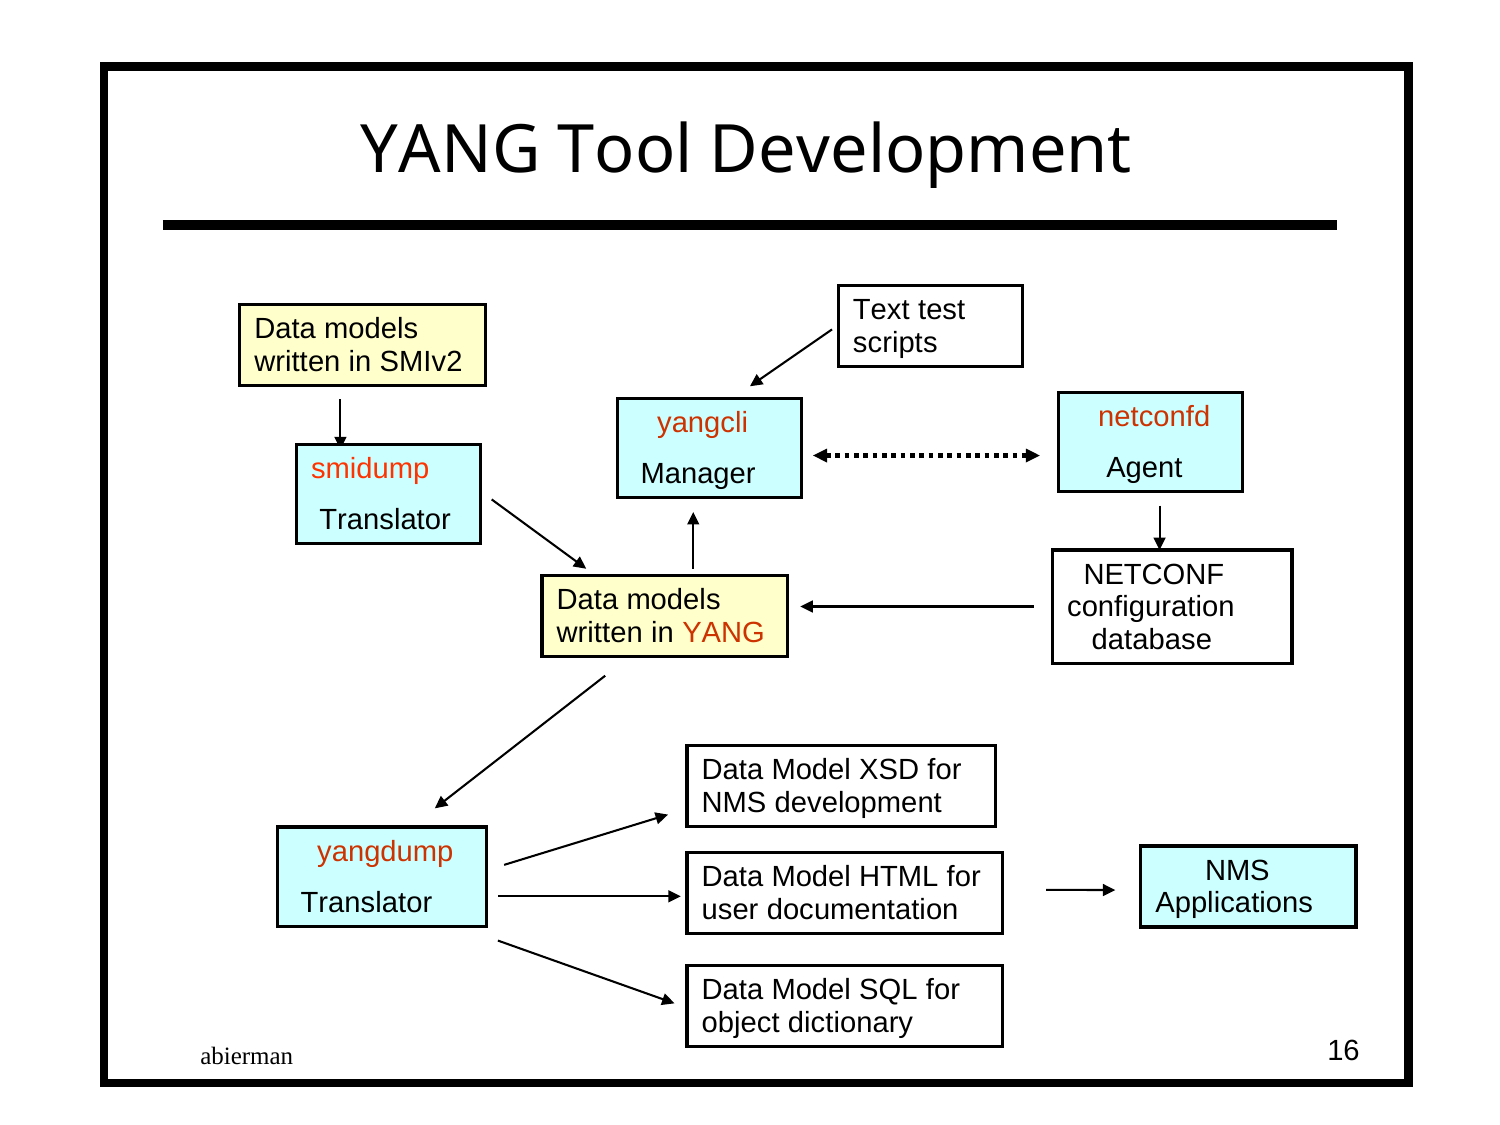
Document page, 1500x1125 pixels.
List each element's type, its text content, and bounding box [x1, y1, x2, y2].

text_box yangcli Manager [617, 398, 802, 498]
text_box Data Model HTML for user documentation [686, 852, 1003, 934]
text_box Data models written in YANG [541, 575, 788, 657]
text_box smidump Translator [296, 444, 481, 544]
text_box yangdump Translator [277, 827, 487, 927]
text_box NMS Applications [1140, 846, 1357, 928]
text_box Data Model SQL for object dictionary [686, 965, 1003, 1047]
text_box netconfd Agent [1058, 392, 1243, 492]
text_box NETCONF configuration database [1052, 549, 1292, 664]
text_box Data Model XSD for NMS development [686, 745, 996, 827]
text_box Data models written in SMIv2 [239, 304, 486, 386]
text_box Text test scripts [838, 285, 1023, 367]
title YANG Tool Development [162, 87, 1332, 200]
